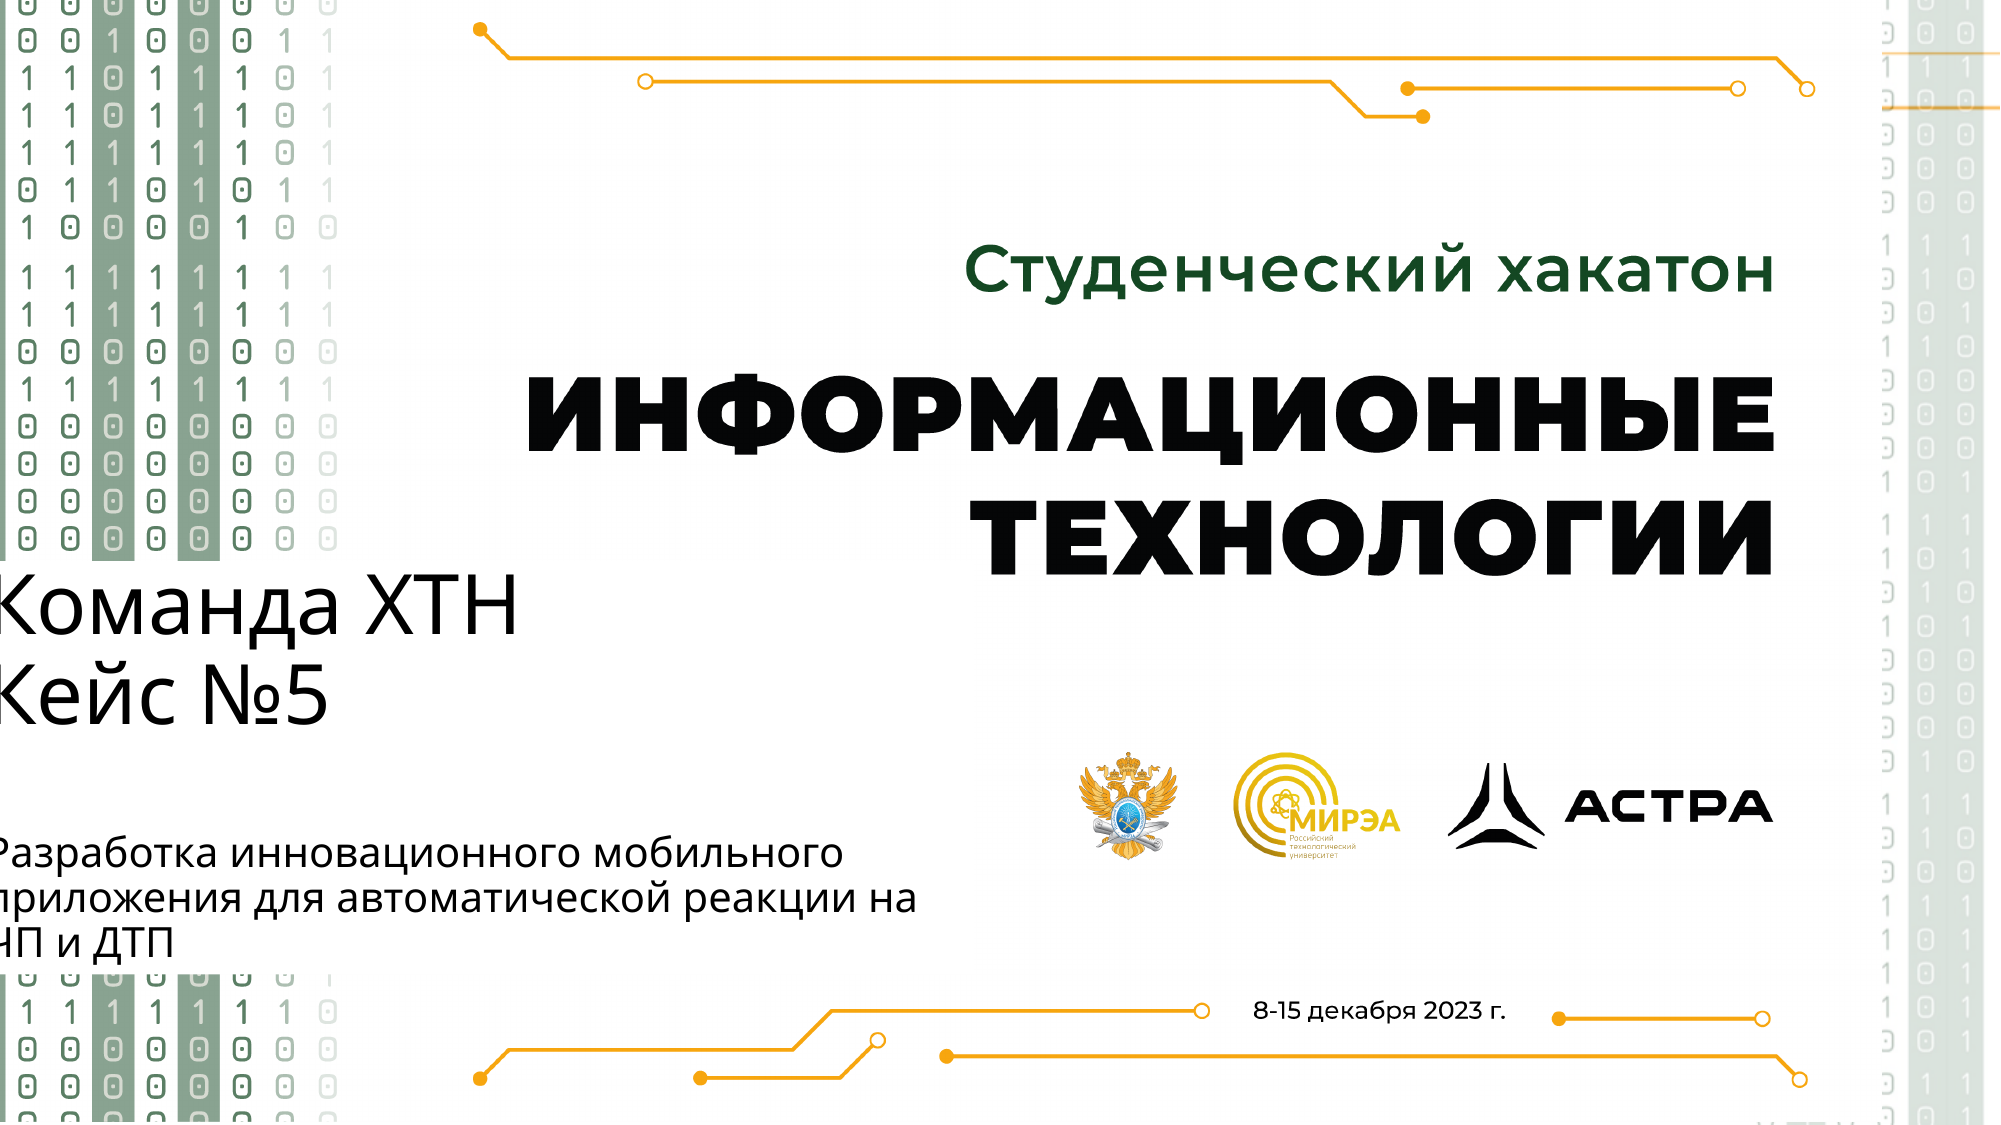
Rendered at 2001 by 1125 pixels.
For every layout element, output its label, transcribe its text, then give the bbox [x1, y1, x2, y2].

picture [0, 0, 2000, 1125]
title Команда XTH Кейс №5 Разработка инновационного мобильного приложения для автоматической реакции на ЧП и ДТП [0, 561, 975, 975]
